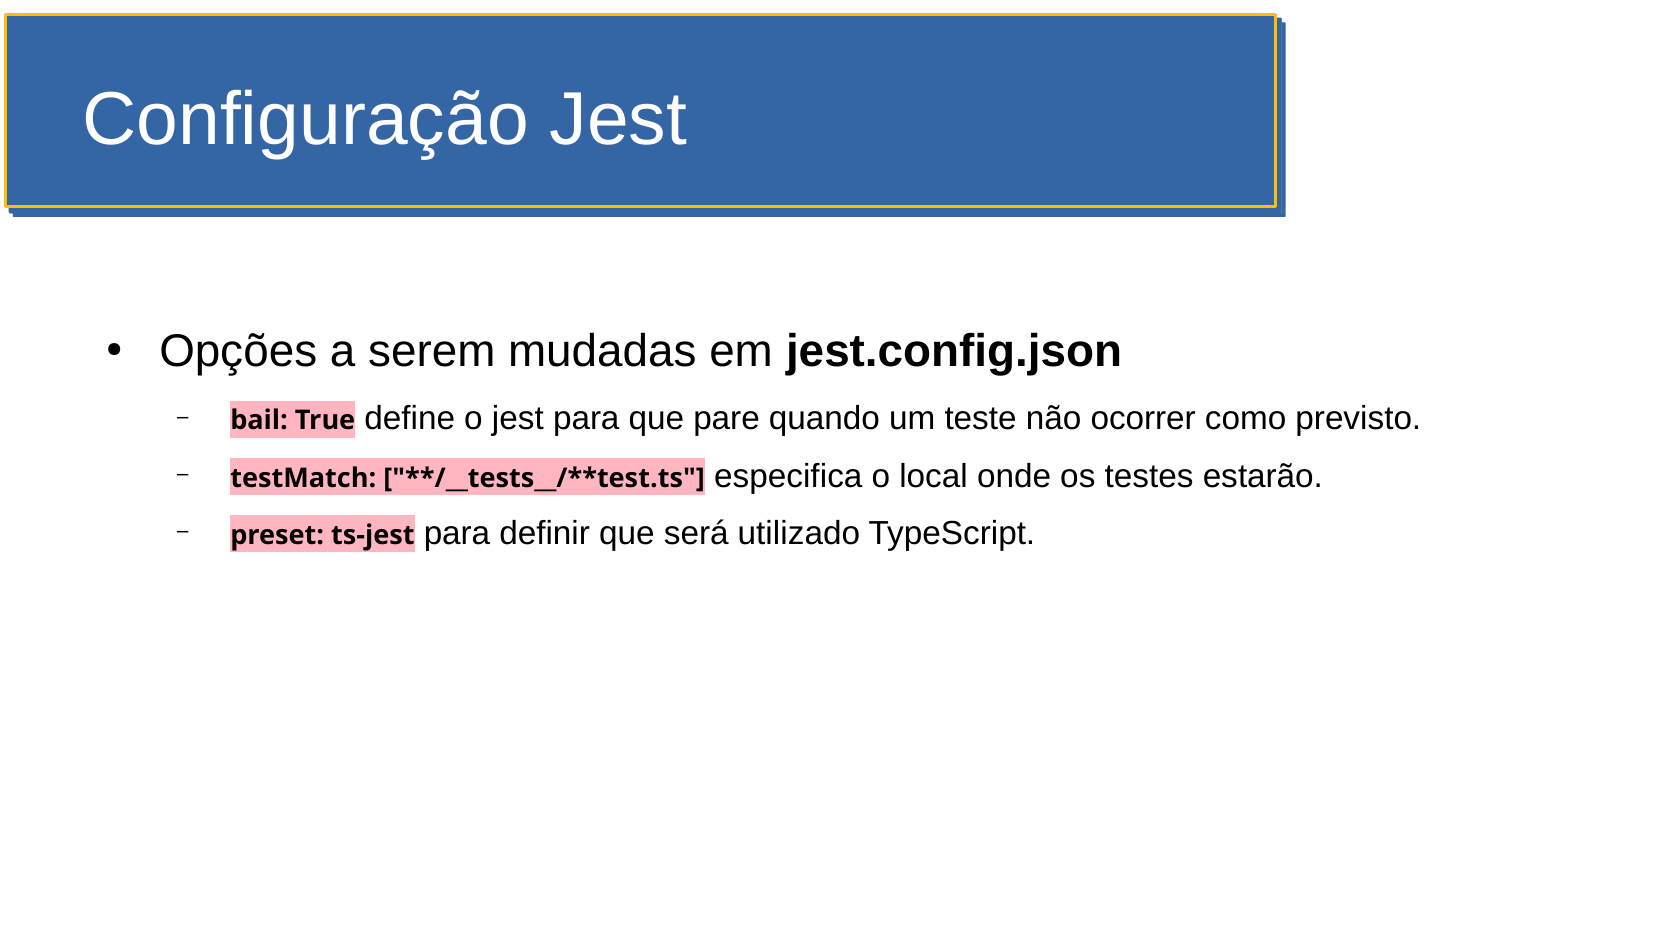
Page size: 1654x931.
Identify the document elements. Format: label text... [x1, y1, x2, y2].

list Opções a serem mudadas em jest.config.json bail: True define o jest para que pare quando um teste não ocorrer como previsto. testMatch: ["**/__tests__/**test.ts"] especifica o local onde os testes estarão. preset: ts-jest para definir que será utilizado TypeScript. [88, 324, 1565, 591]
title Configuração Jest [82, 44, 1235, 192]
